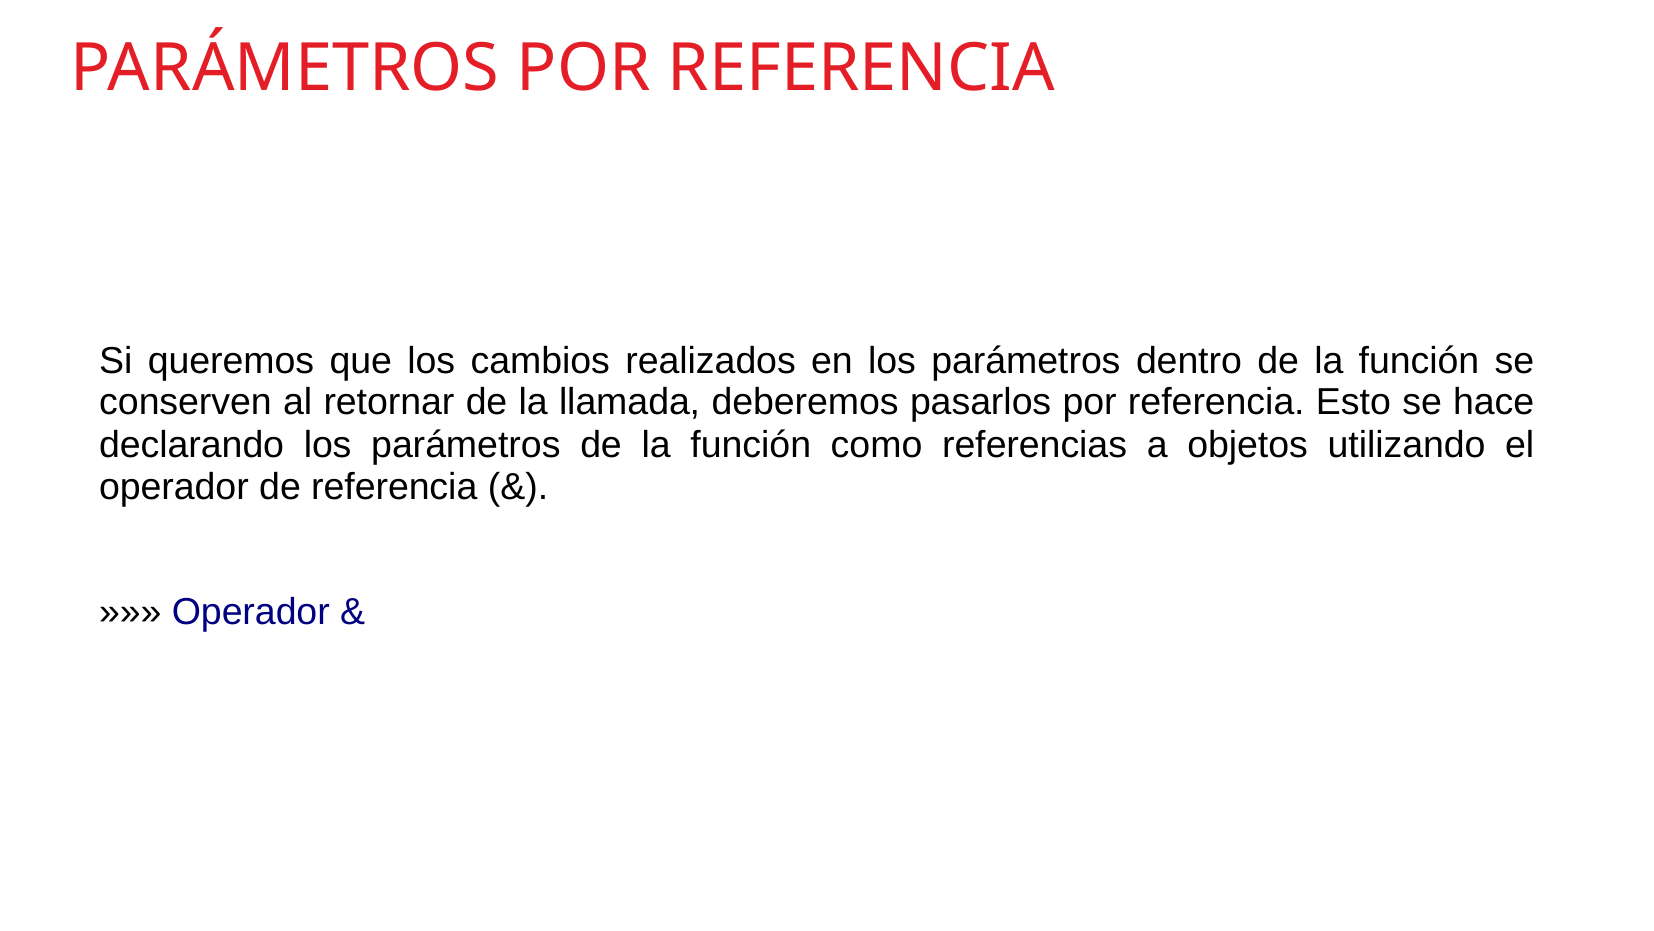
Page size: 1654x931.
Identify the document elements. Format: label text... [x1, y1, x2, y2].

title PARÁMETROS POR REFERENCIA [70, 11, 1347, 118]
text_box Si queremos que los cambios realizados en los parámetros dentro de la función se conserven al retornar de la llamada, deberemos pasarlos por referencia. Esto se hace declarando los parámetros de la función como referencias a objetos utilizando el operador de referencia (&). »»» Operador & [84, 331, 1570, 641]
